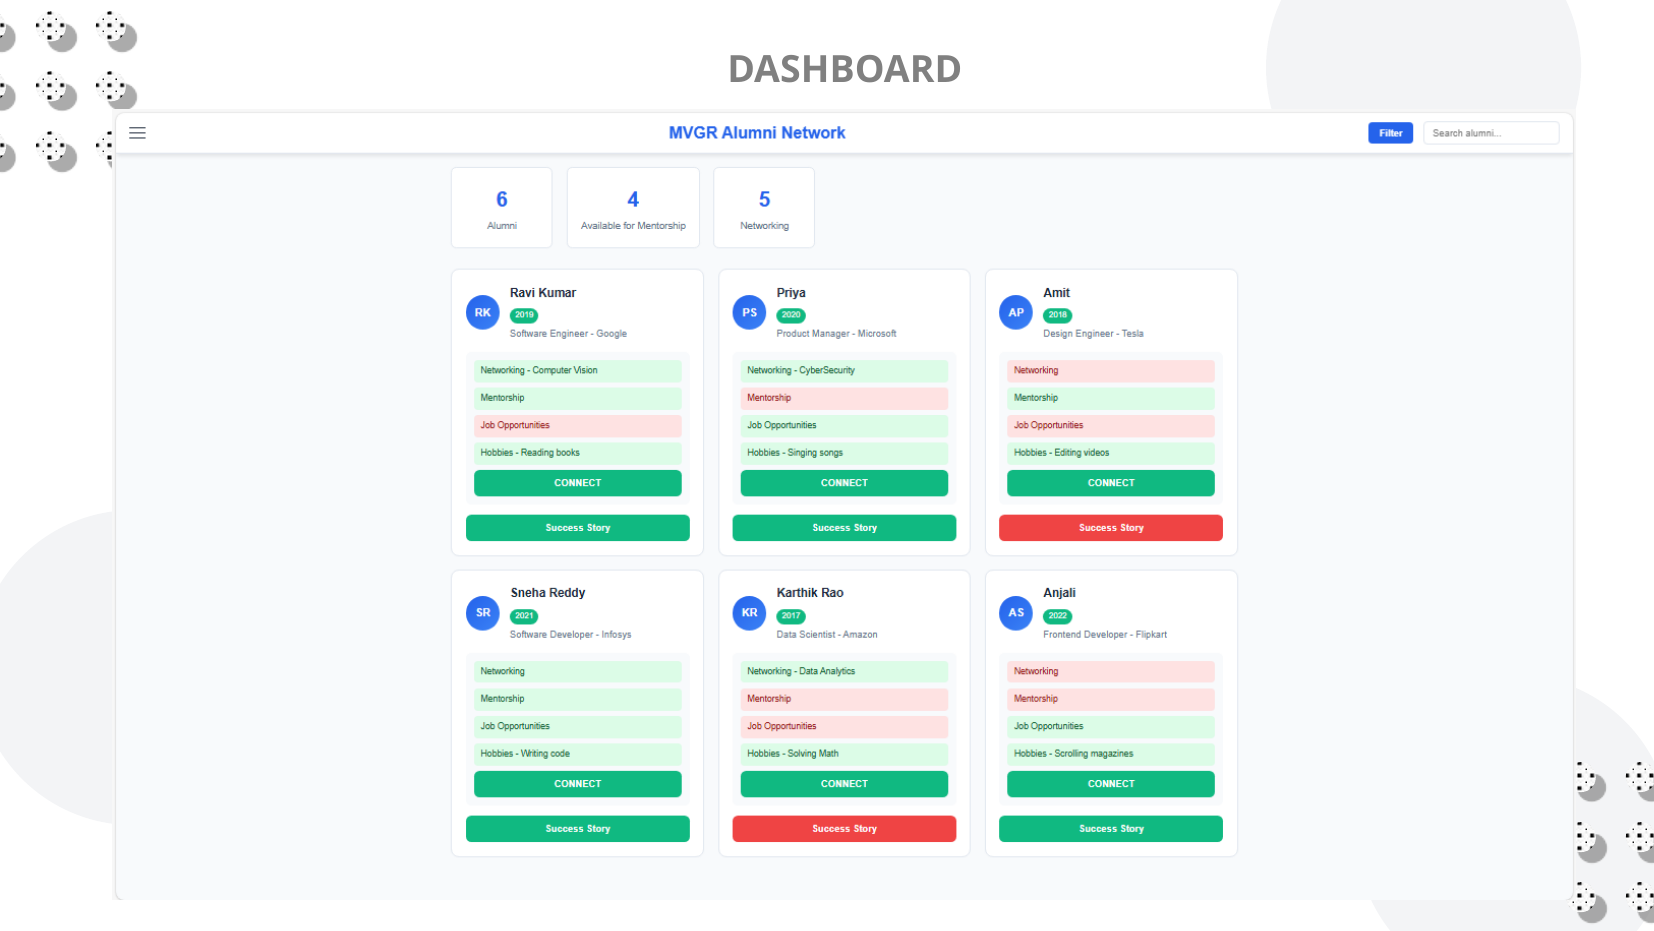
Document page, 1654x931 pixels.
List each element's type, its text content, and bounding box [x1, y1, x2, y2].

picture [1625, 822, 1654, 853]
picture [0, 134, 7, 159]
picture [95, 71, 126, 102]
picture [95, 109, 1596, 913]
picture [35, 71, 66, 102]
picture [95, 11, 126, 42]
picture [0, 74, 6, 99]
picture [35, 131, 67, 162]
picture [35, 11, 66, 42]
picture [1625, 882, 1654, 913]
picture [1625, 762, 1654, 793]
picture [0, 14, 6, 39]
text_box DASHBOARD [712, 37, 1051, 109]
